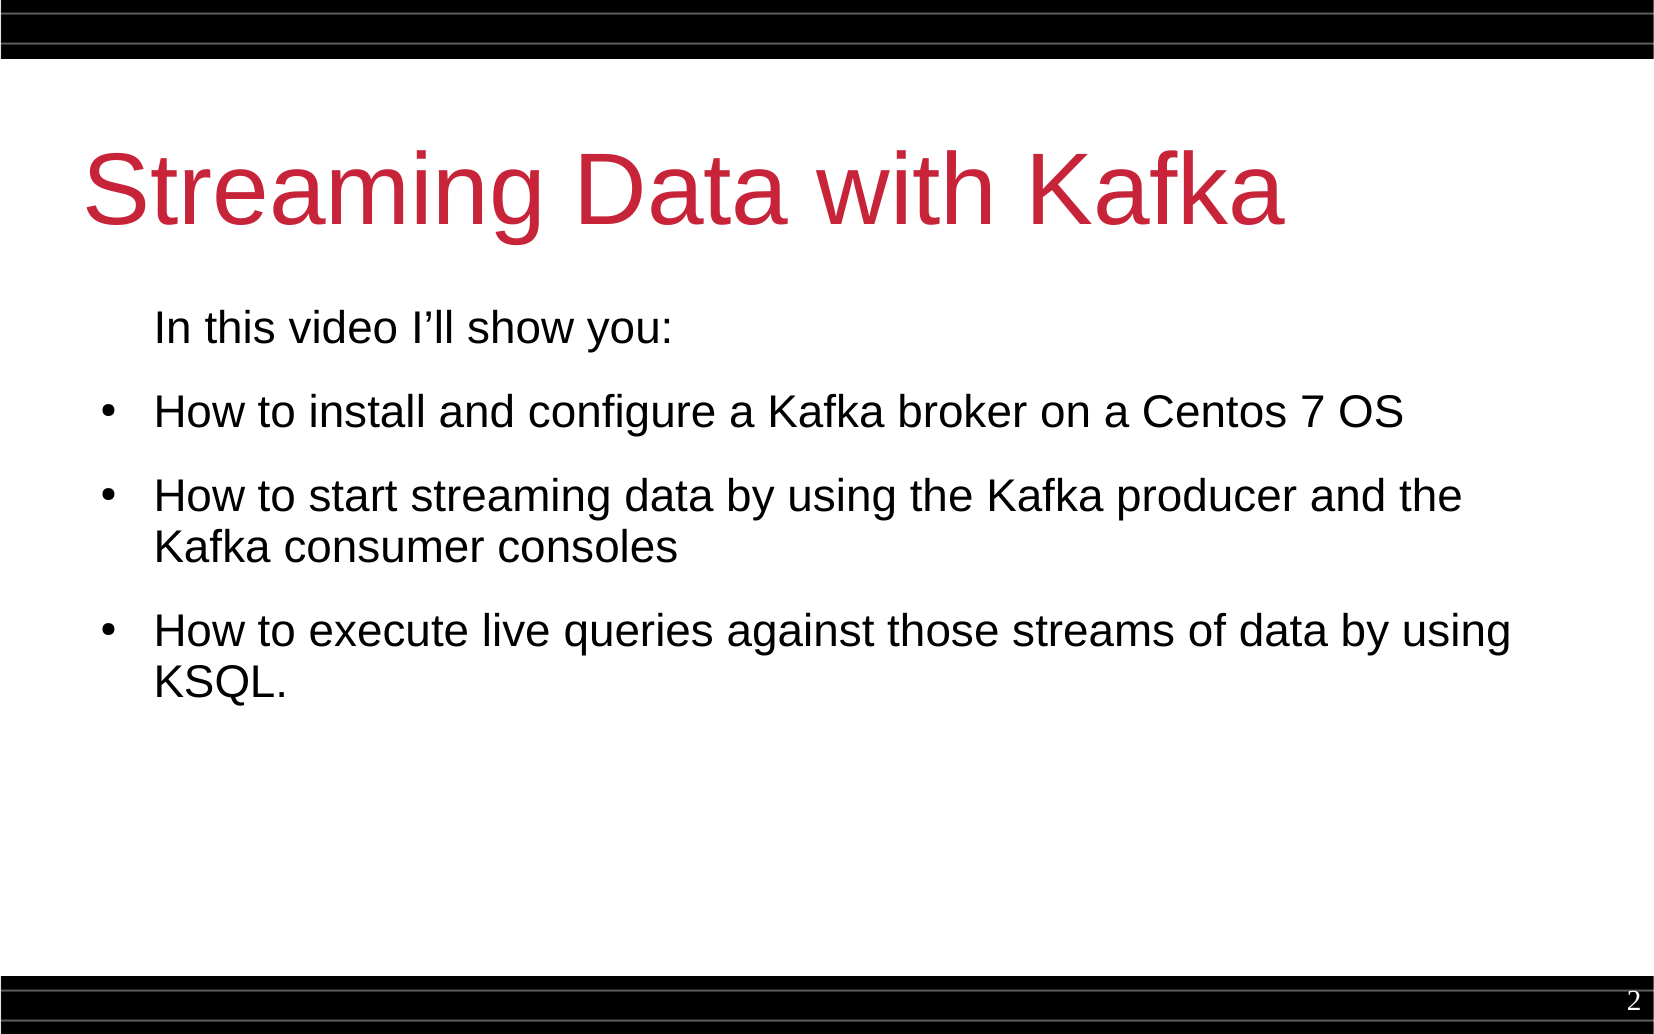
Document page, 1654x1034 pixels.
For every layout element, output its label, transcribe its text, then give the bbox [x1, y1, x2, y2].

title Streaming Data with Kafka [82, 103, 1571, 276]
picture [0, 976, 1654, 1034]
list In this video I’ll show you: How to install and configure a Kafka broker on a Centos 7 OS How to start streaming data by using the Kafka producer and the Kafka consumer consoles How to execute live queries against those streams of data by using KSQL. [82, 301, 1571, 945]
picture [0, 0, 1654, 59]
